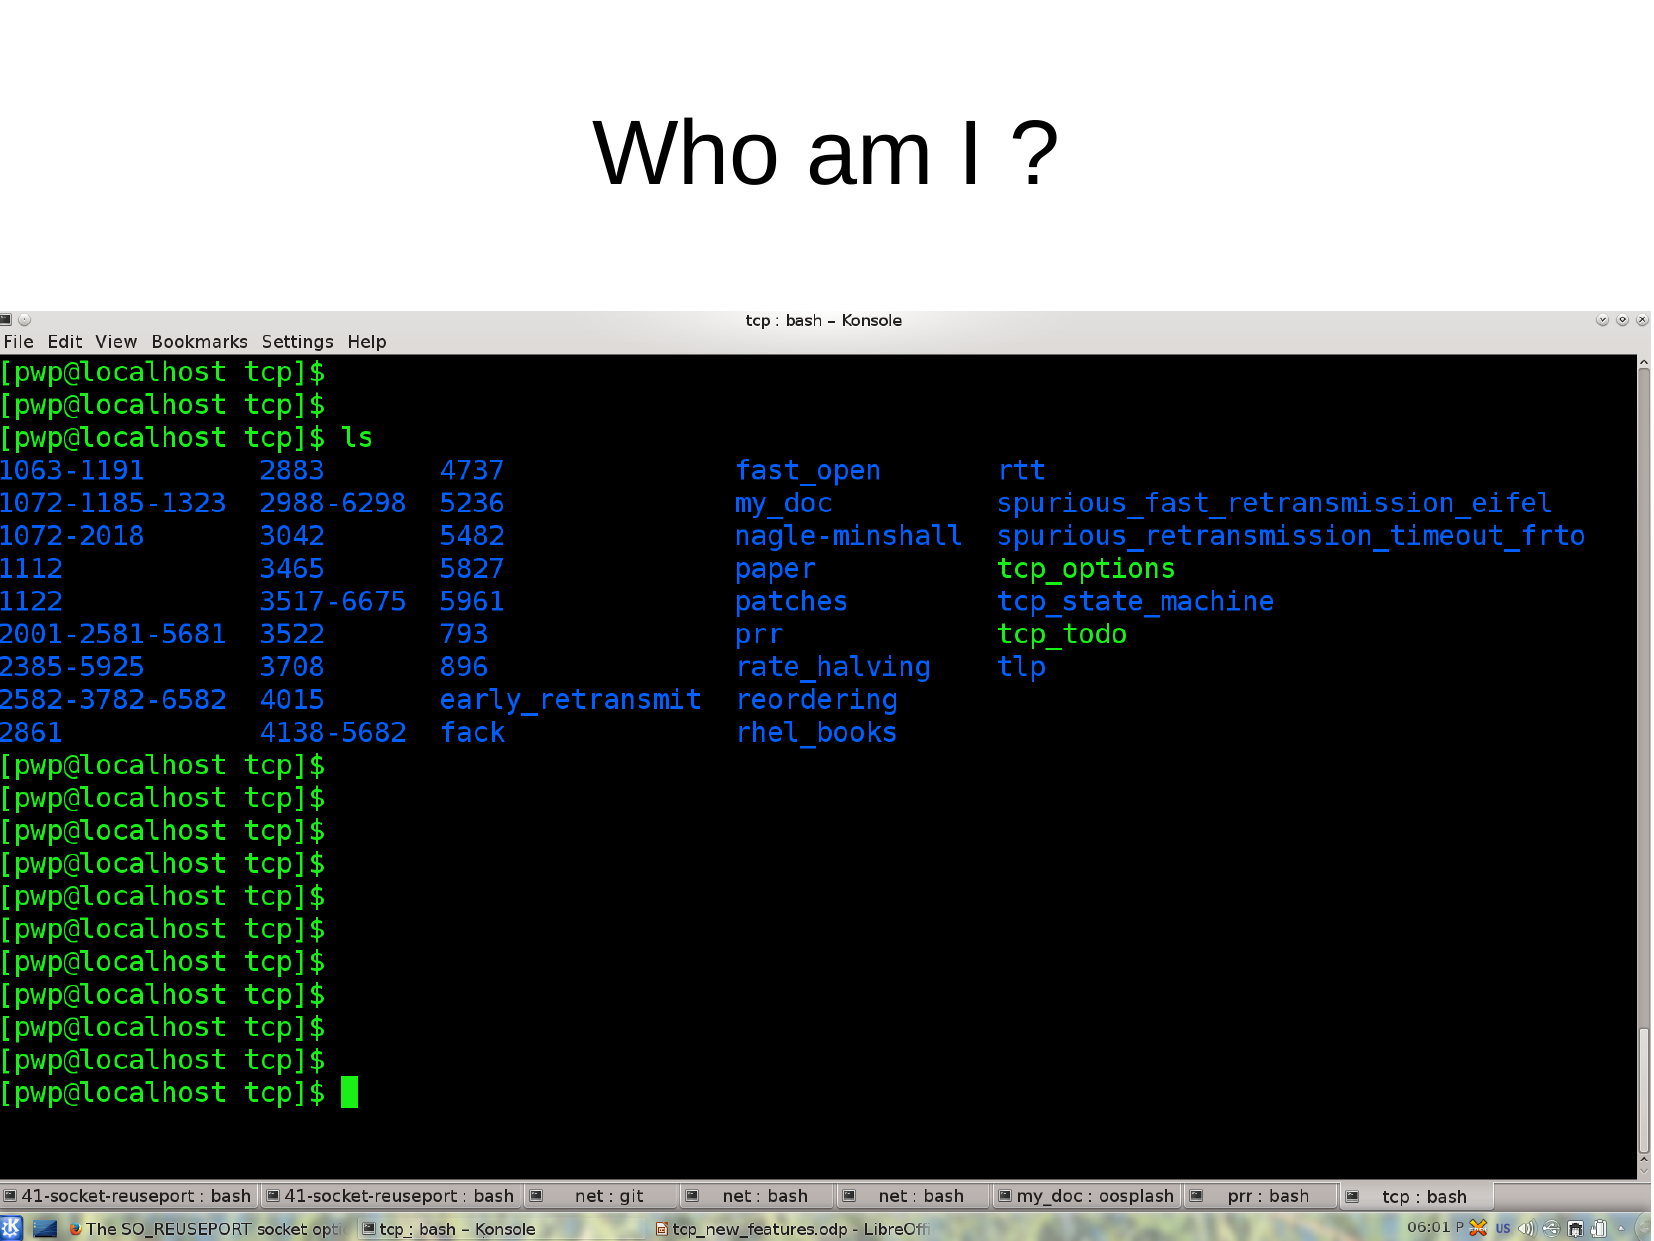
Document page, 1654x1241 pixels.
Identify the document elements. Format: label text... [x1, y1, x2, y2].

picture [0, 311, 1651, 1241]
title Who am I ? [82, 49, 1571, 257]
